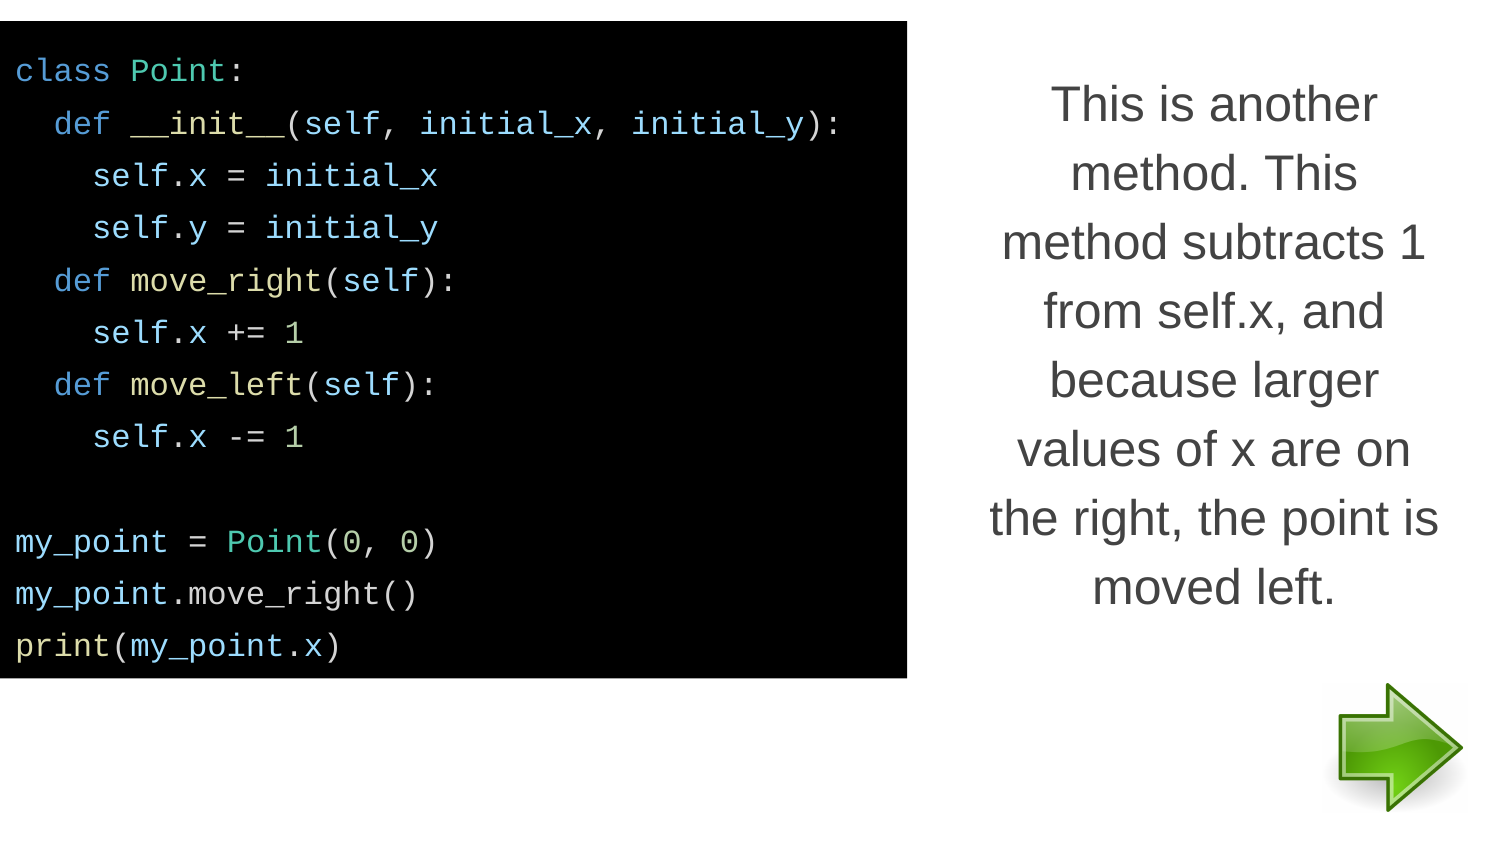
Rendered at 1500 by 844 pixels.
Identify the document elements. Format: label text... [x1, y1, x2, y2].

text_box class Point: def __init__(self, initial_x, initial_y): self.x = initial_x self.y = initial_y def move_right(self): self.x += 1 def move_left(self): self.x -= 1 my_point = Point(0, 0) my_point.move_right() print(my_point.x) [0, 21, 908, 679]
picture [1322, 683, 1468, 813]
list This is another method. This method subtracts 1 from self.x, and because larger values of x are on the right, the point is moved left. [971, 47, 1458, 630]
